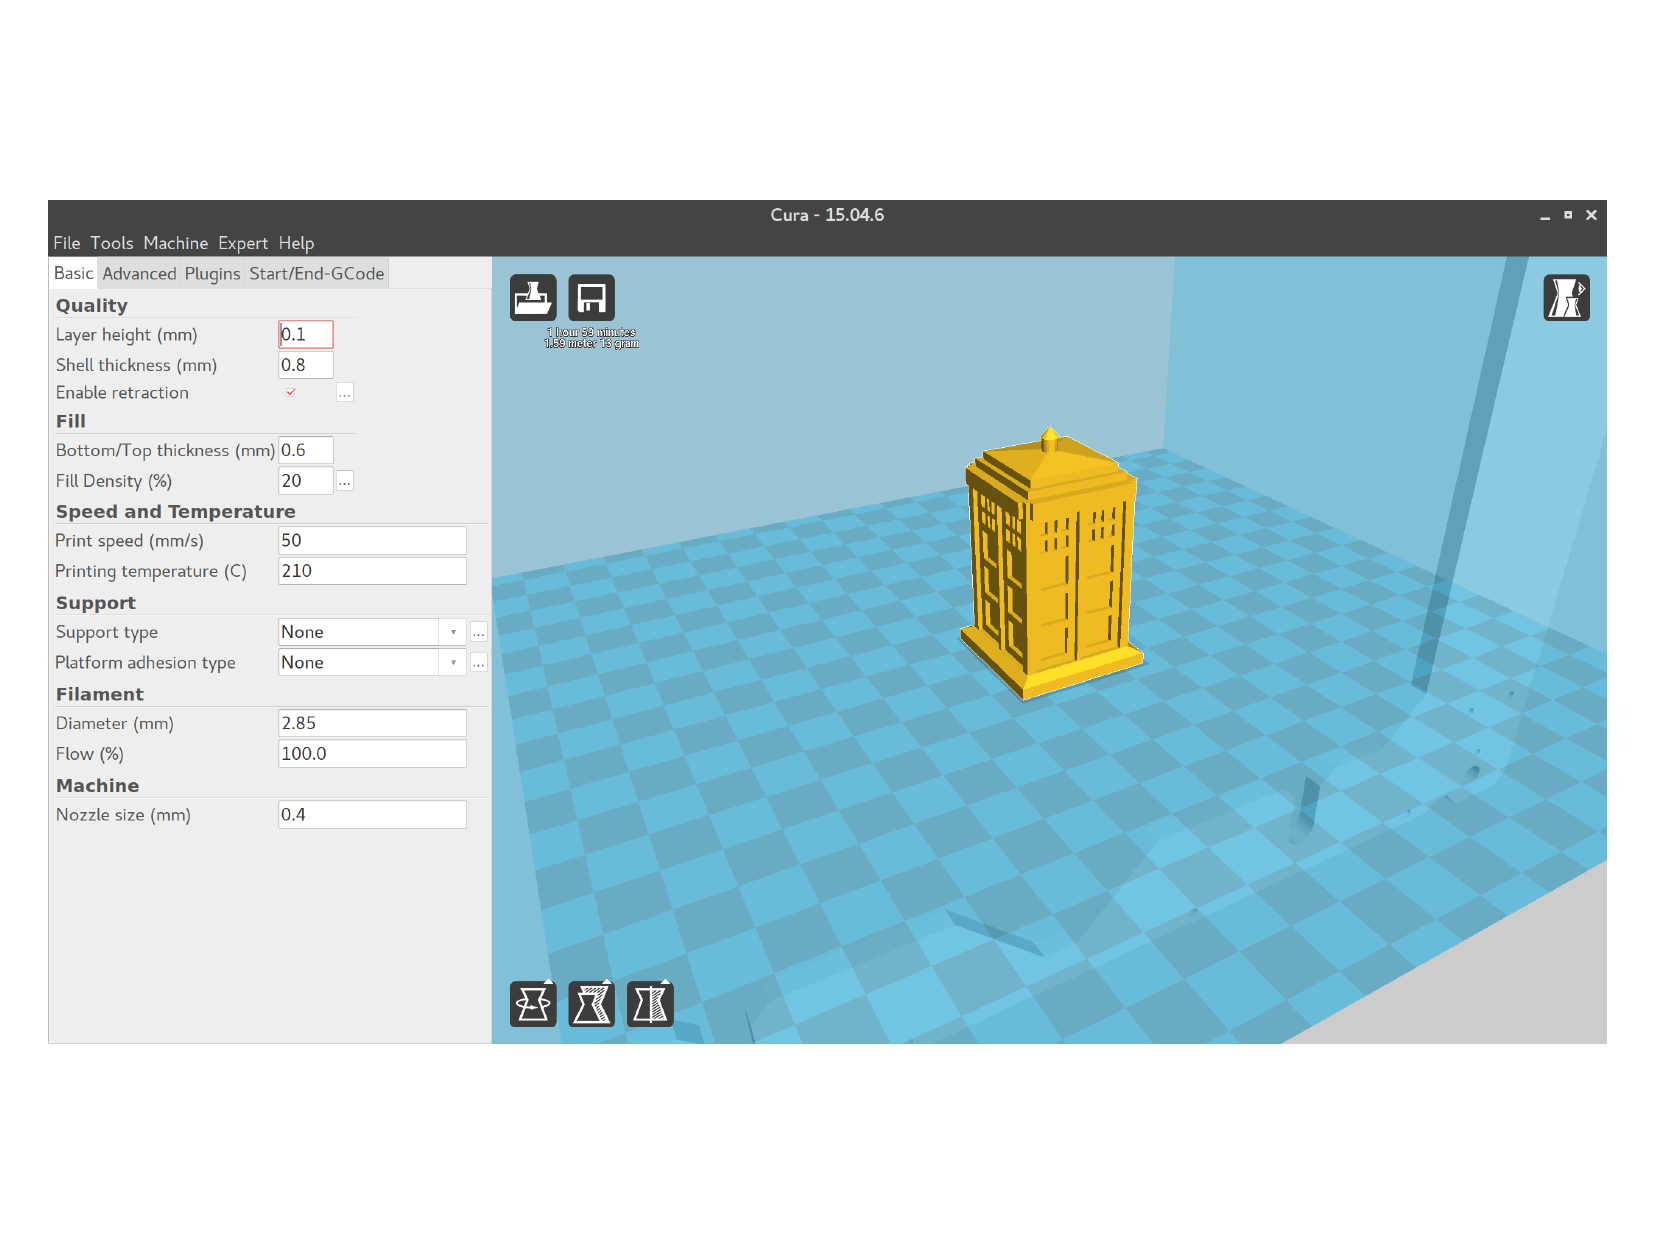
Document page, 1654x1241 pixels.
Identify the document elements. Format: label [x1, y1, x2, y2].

picture [48, 200, 1607, 1044]
